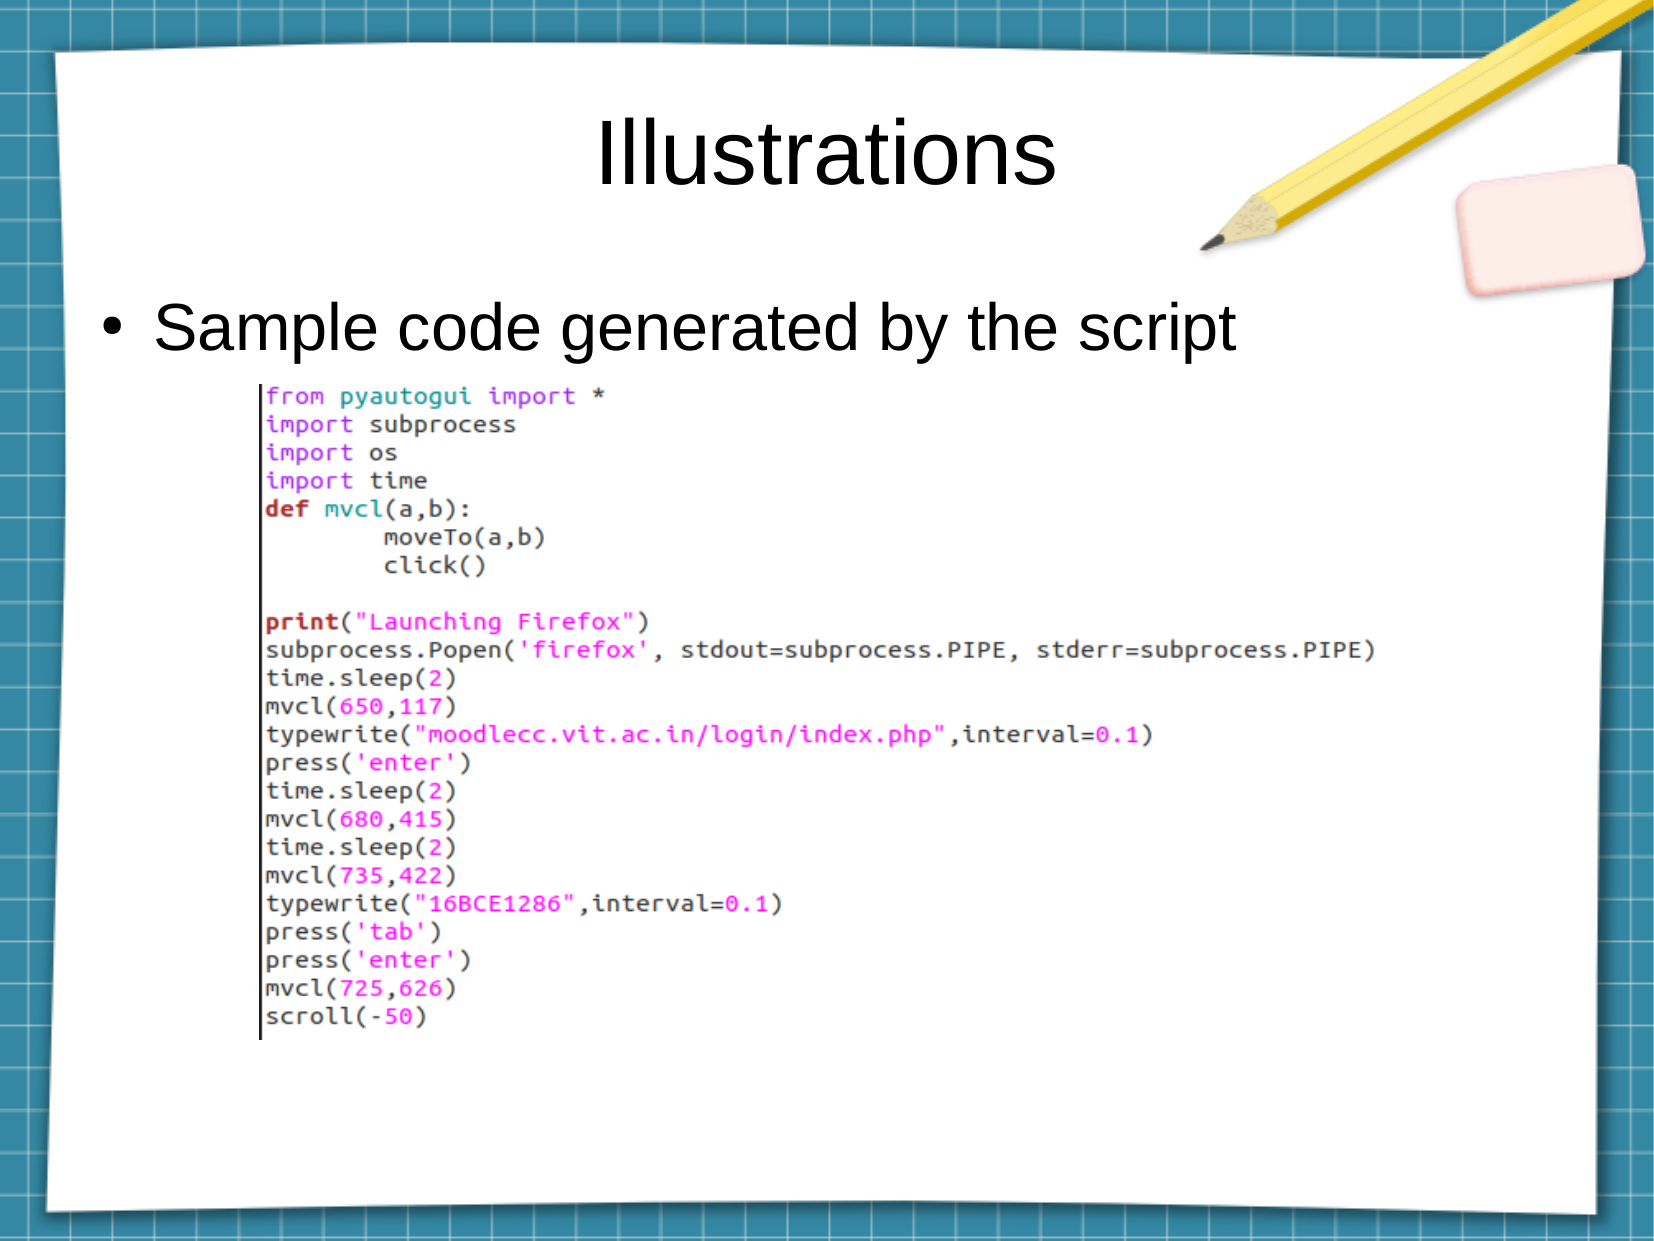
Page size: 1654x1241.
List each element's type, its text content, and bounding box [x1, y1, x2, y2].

title Illustrations [82, 49, 1571, 257]
picture [0, 0, 1654, 1241]
list Sample code generated by the script [82, 290, 1571, 1010]
